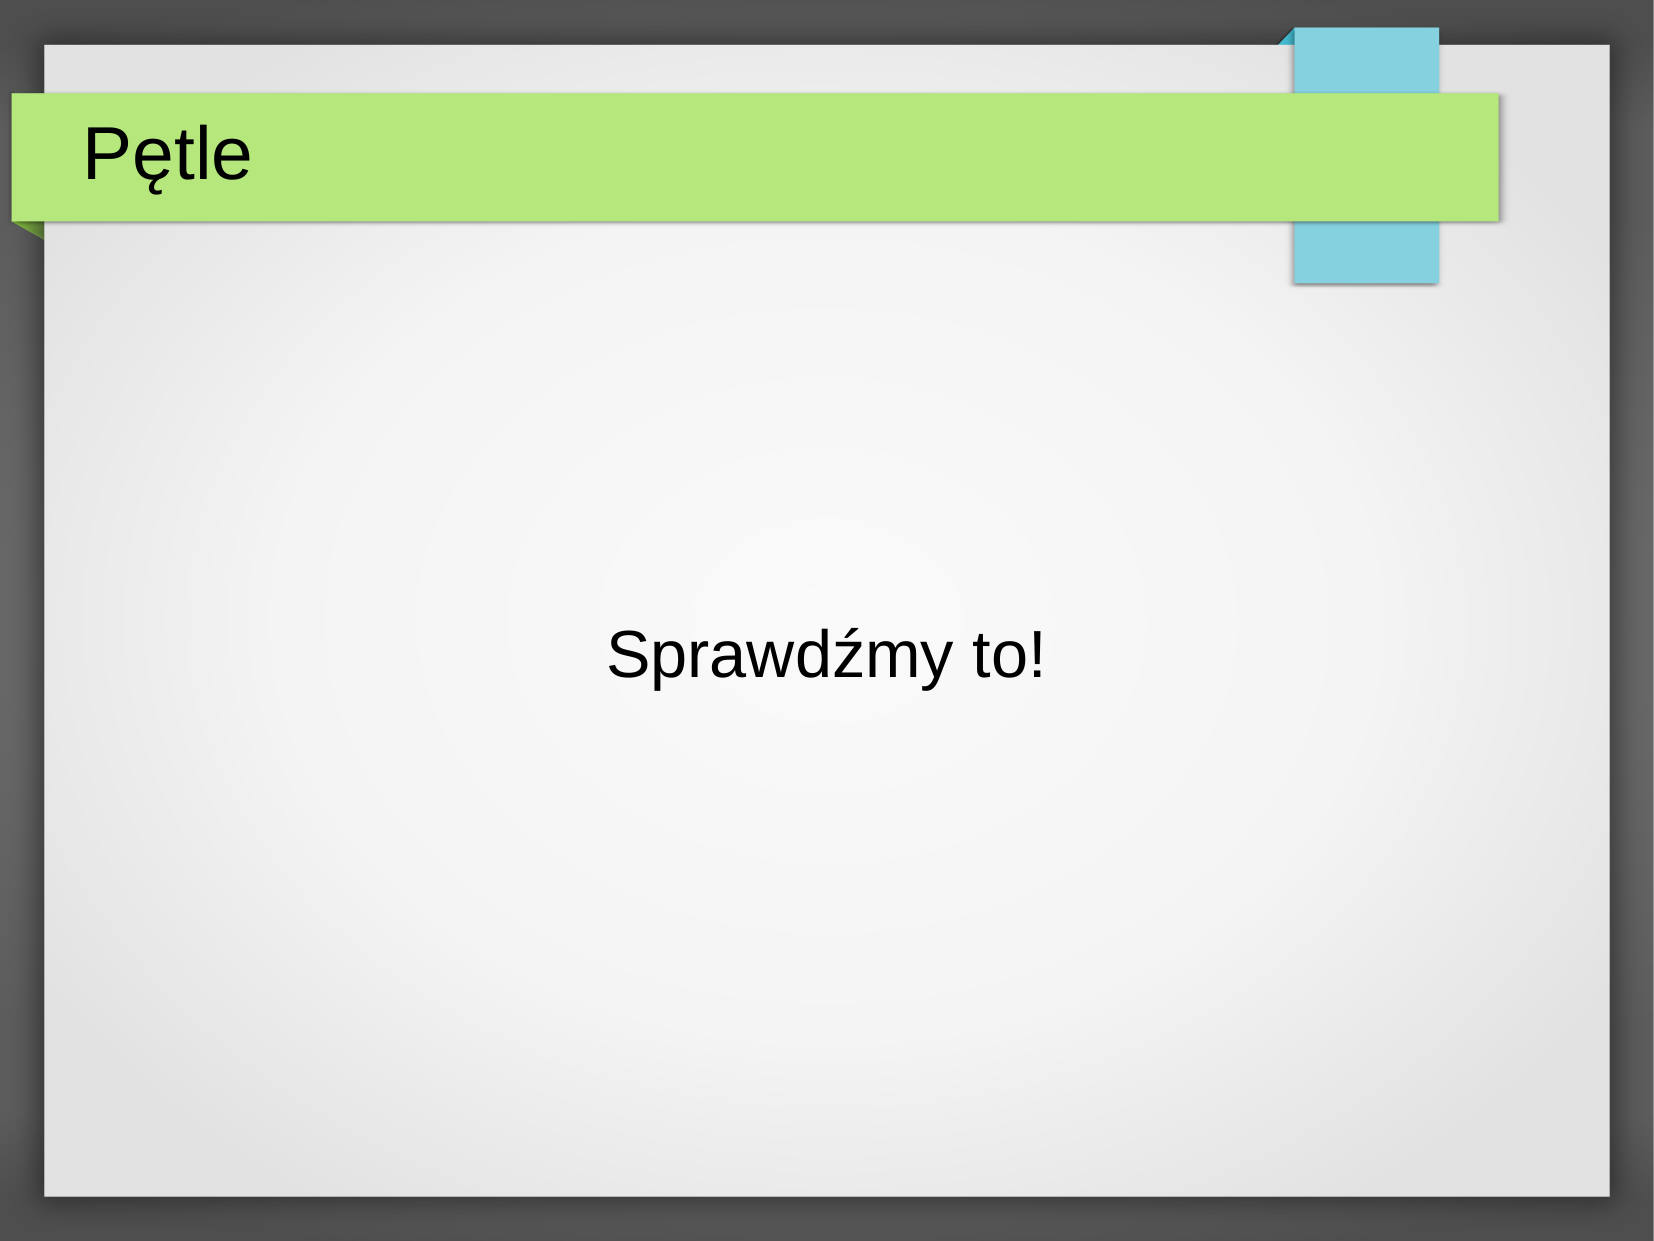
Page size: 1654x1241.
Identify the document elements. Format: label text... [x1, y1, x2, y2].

title Pętle [82, 94, 1264, 213]
subtitle Sprawdźmy to! [82, 295, 1571, 1015]
picture [0, 0, 1654, 1241]
